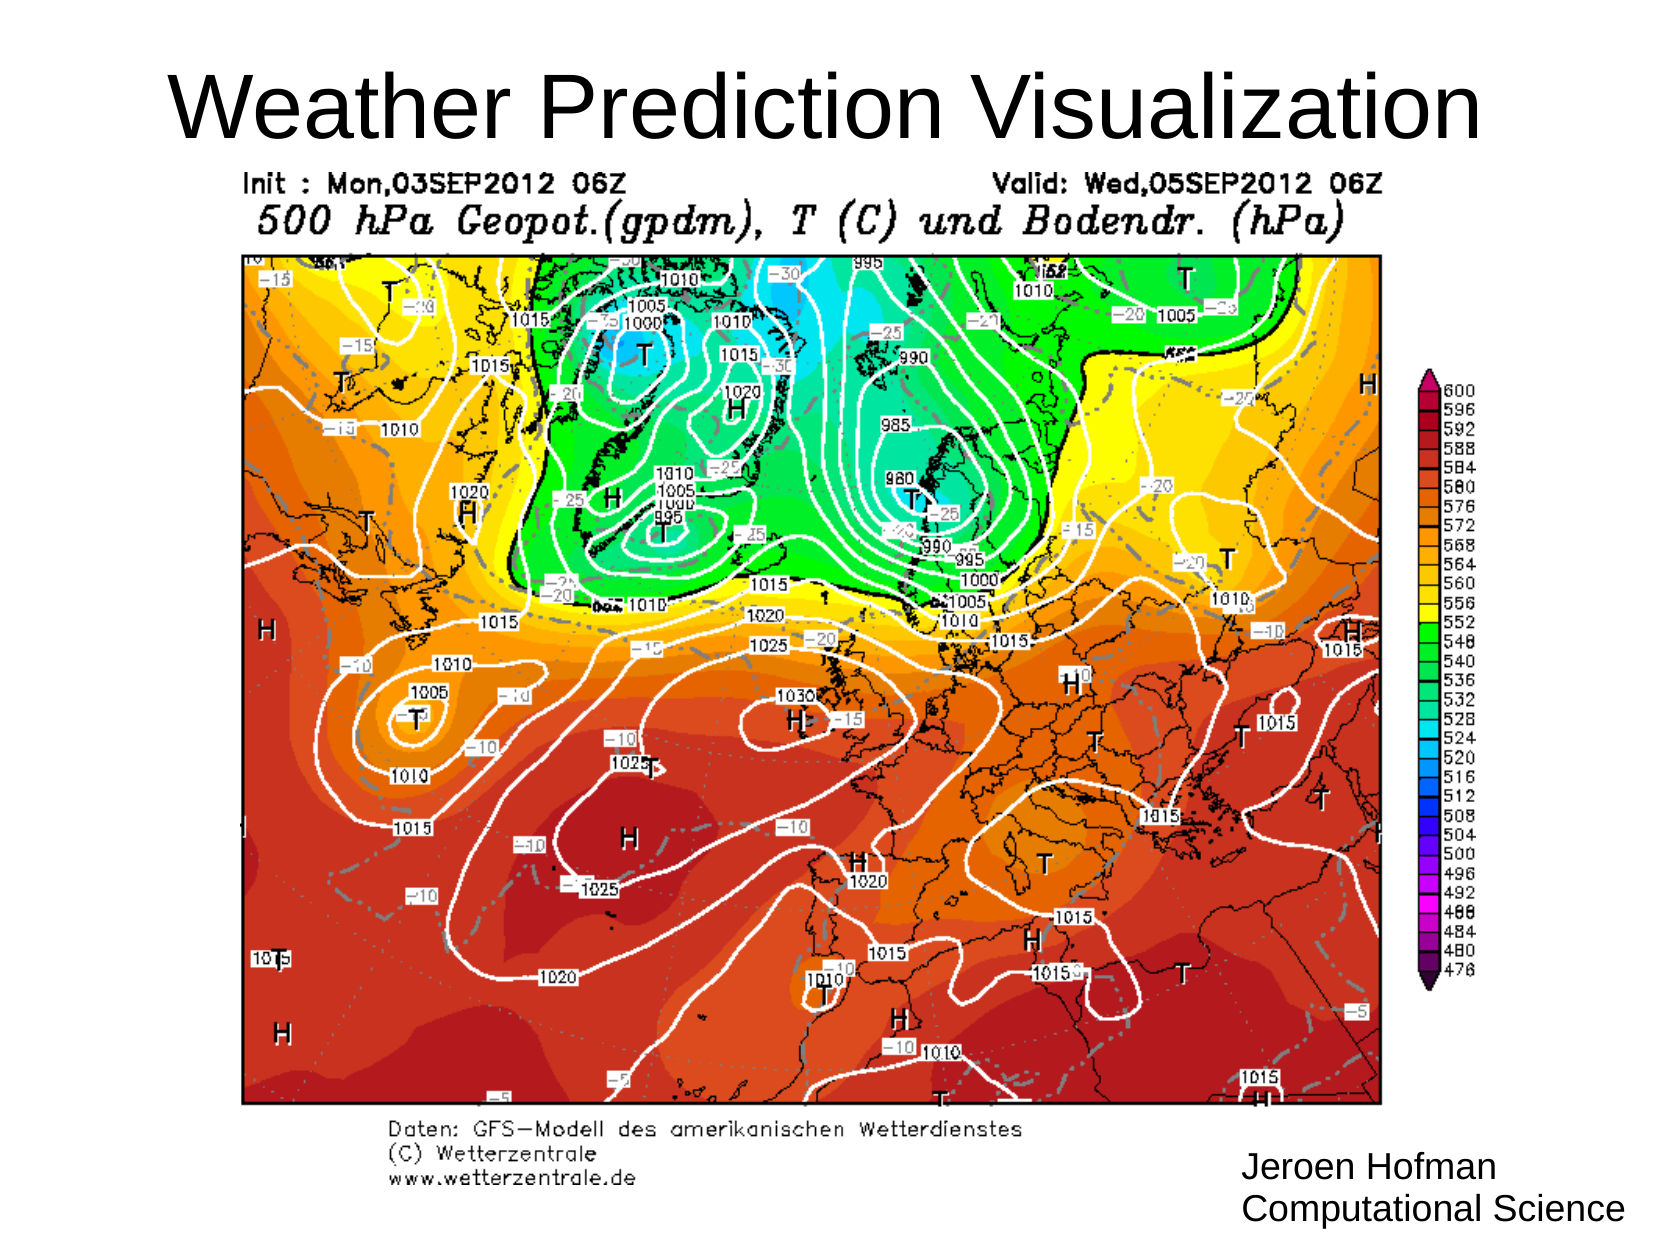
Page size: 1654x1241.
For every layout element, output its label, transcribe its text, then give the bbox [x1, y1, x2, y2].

picture [240, 211, 1476, 1186]
title Weather Prediction Visualization [82, 2, 1571, 211]
text_box Jeroen Hofman Computational Science [1226, 1138, 1654, 1238]
